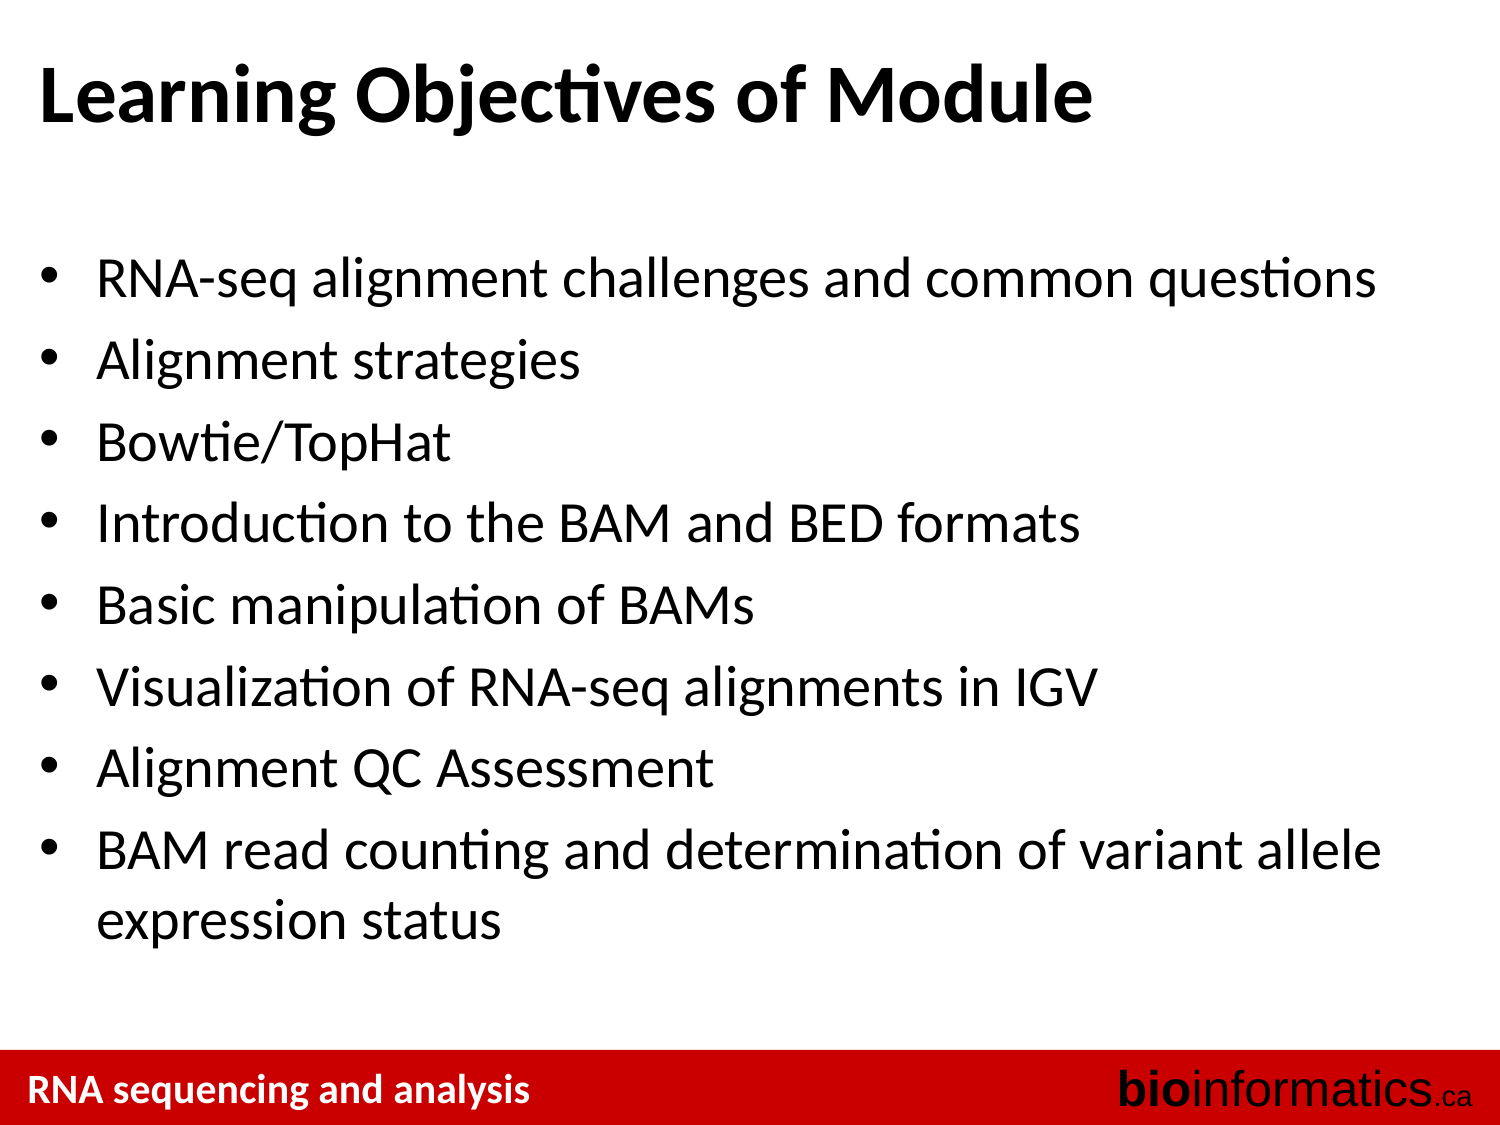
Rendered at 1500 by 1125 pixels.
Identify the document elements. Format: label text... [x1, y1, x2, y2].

title Learning Objectives of Module [24, 0, 1475, 184]
list RNA-seq alignment challenges and common questions Alignment strategies Bowtie/TopHat Introduction to the BAM and BED formats Basic manipulation of BAMs Visualization of RNA-seq alignments in IGV Alignment QC Assessment BAM read counting and determination of variant allele expression status [24, 231, 1475, 1007]
